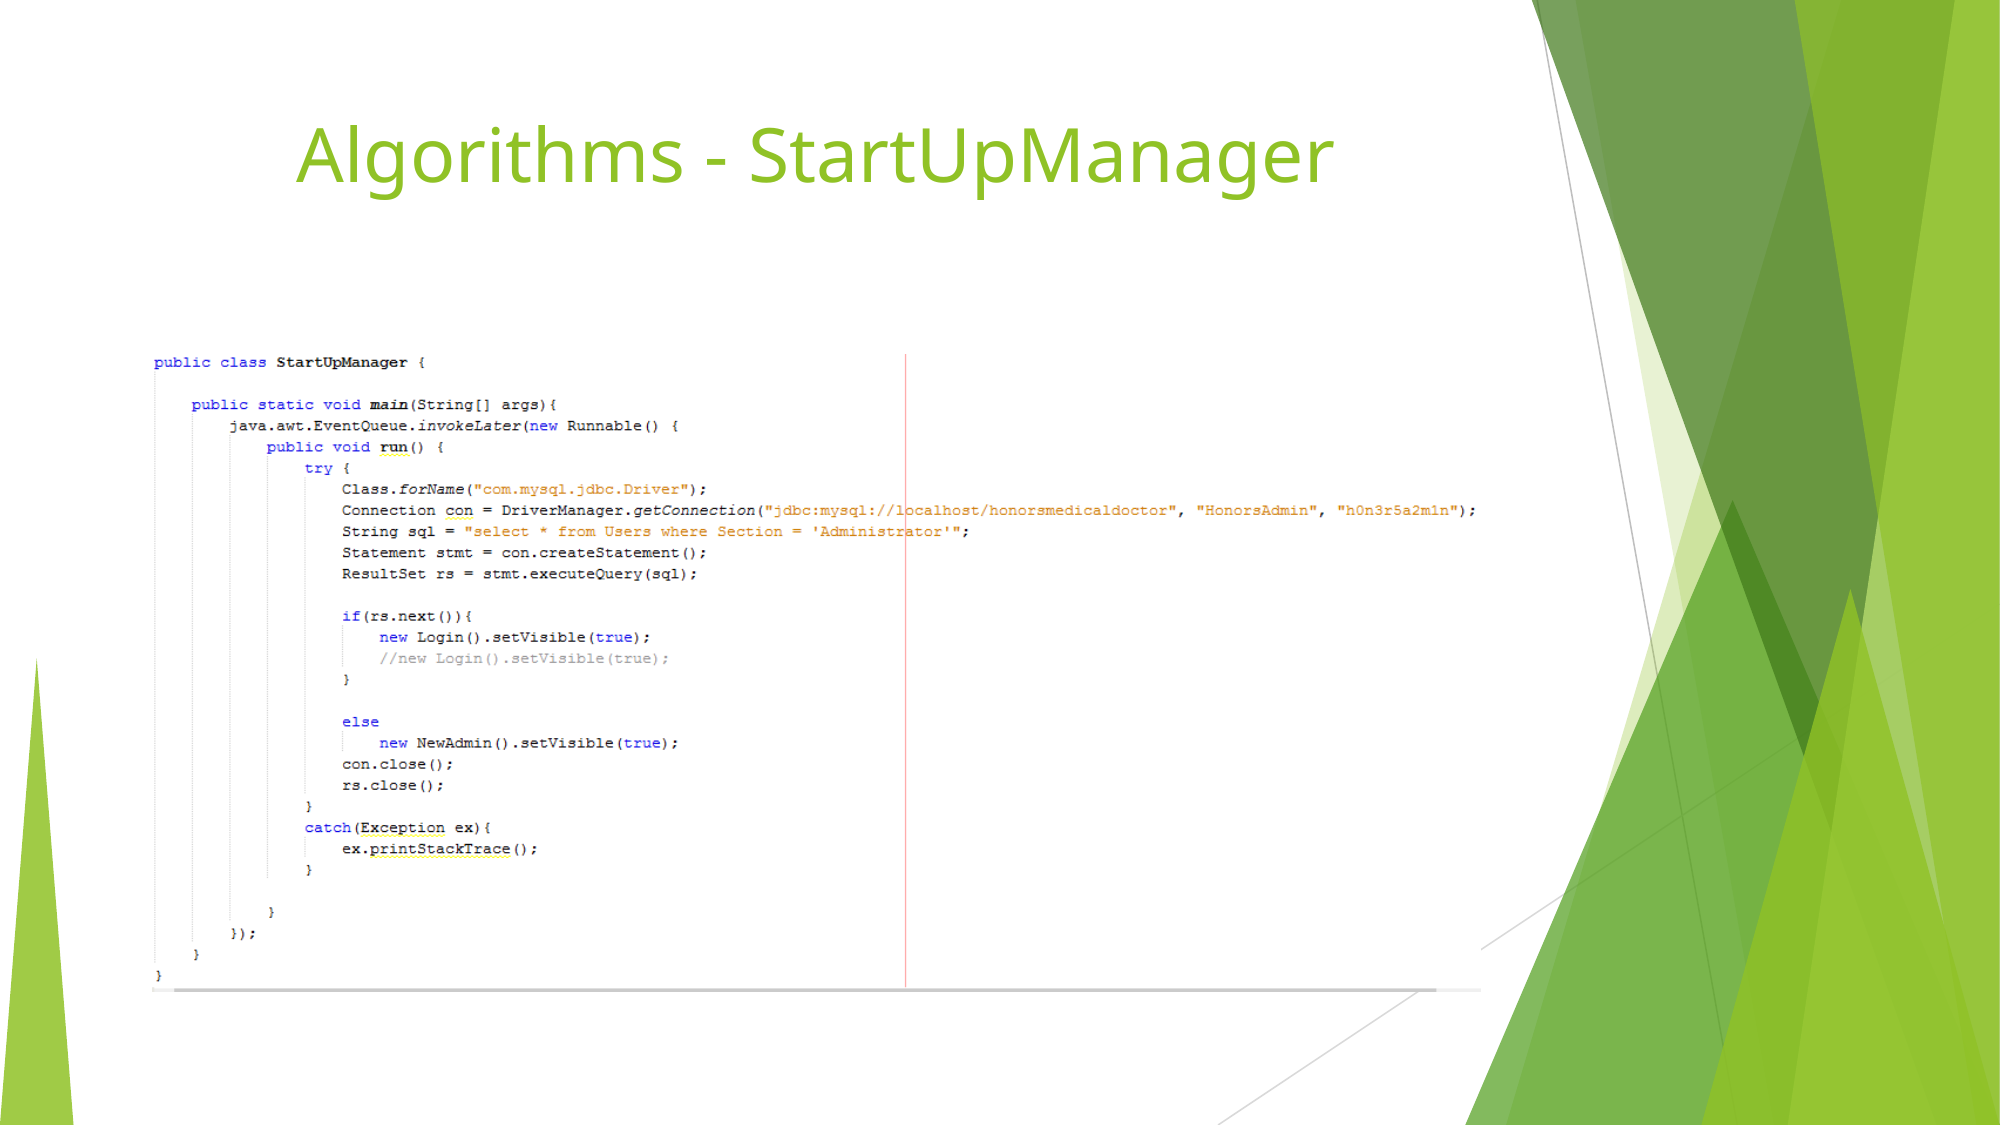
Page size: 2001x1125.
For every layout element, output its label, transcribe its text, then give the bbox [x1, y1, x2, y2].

title Algorithms - StartUpManager [111, 99, 1522, 317]
picture [152, 354, 1481, 992]
